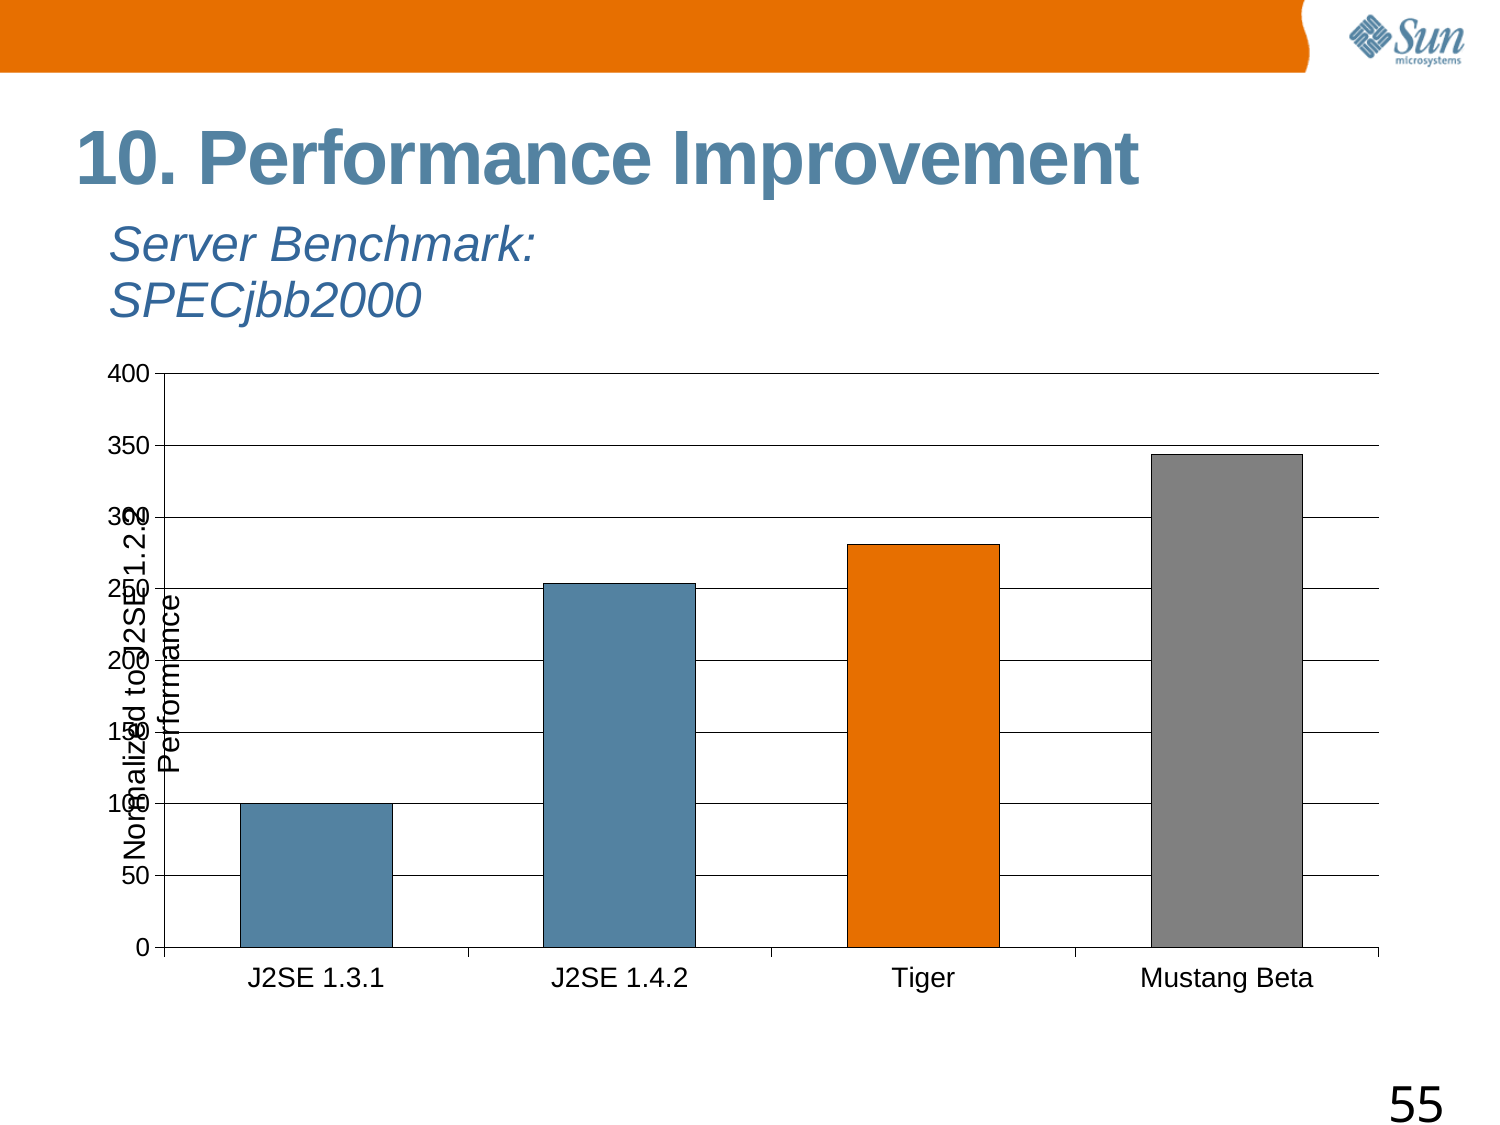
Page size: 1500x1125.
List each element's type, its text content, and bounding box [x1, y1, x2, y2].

title 10. Performance Improvement [75, 122, 1438, 228]
picture [0, 0, 1500, 75]
text_box Server Benchmark: SPECjbb2000 [108, 216, 864, 273]
chart [81, 332, 1406, 1007]
